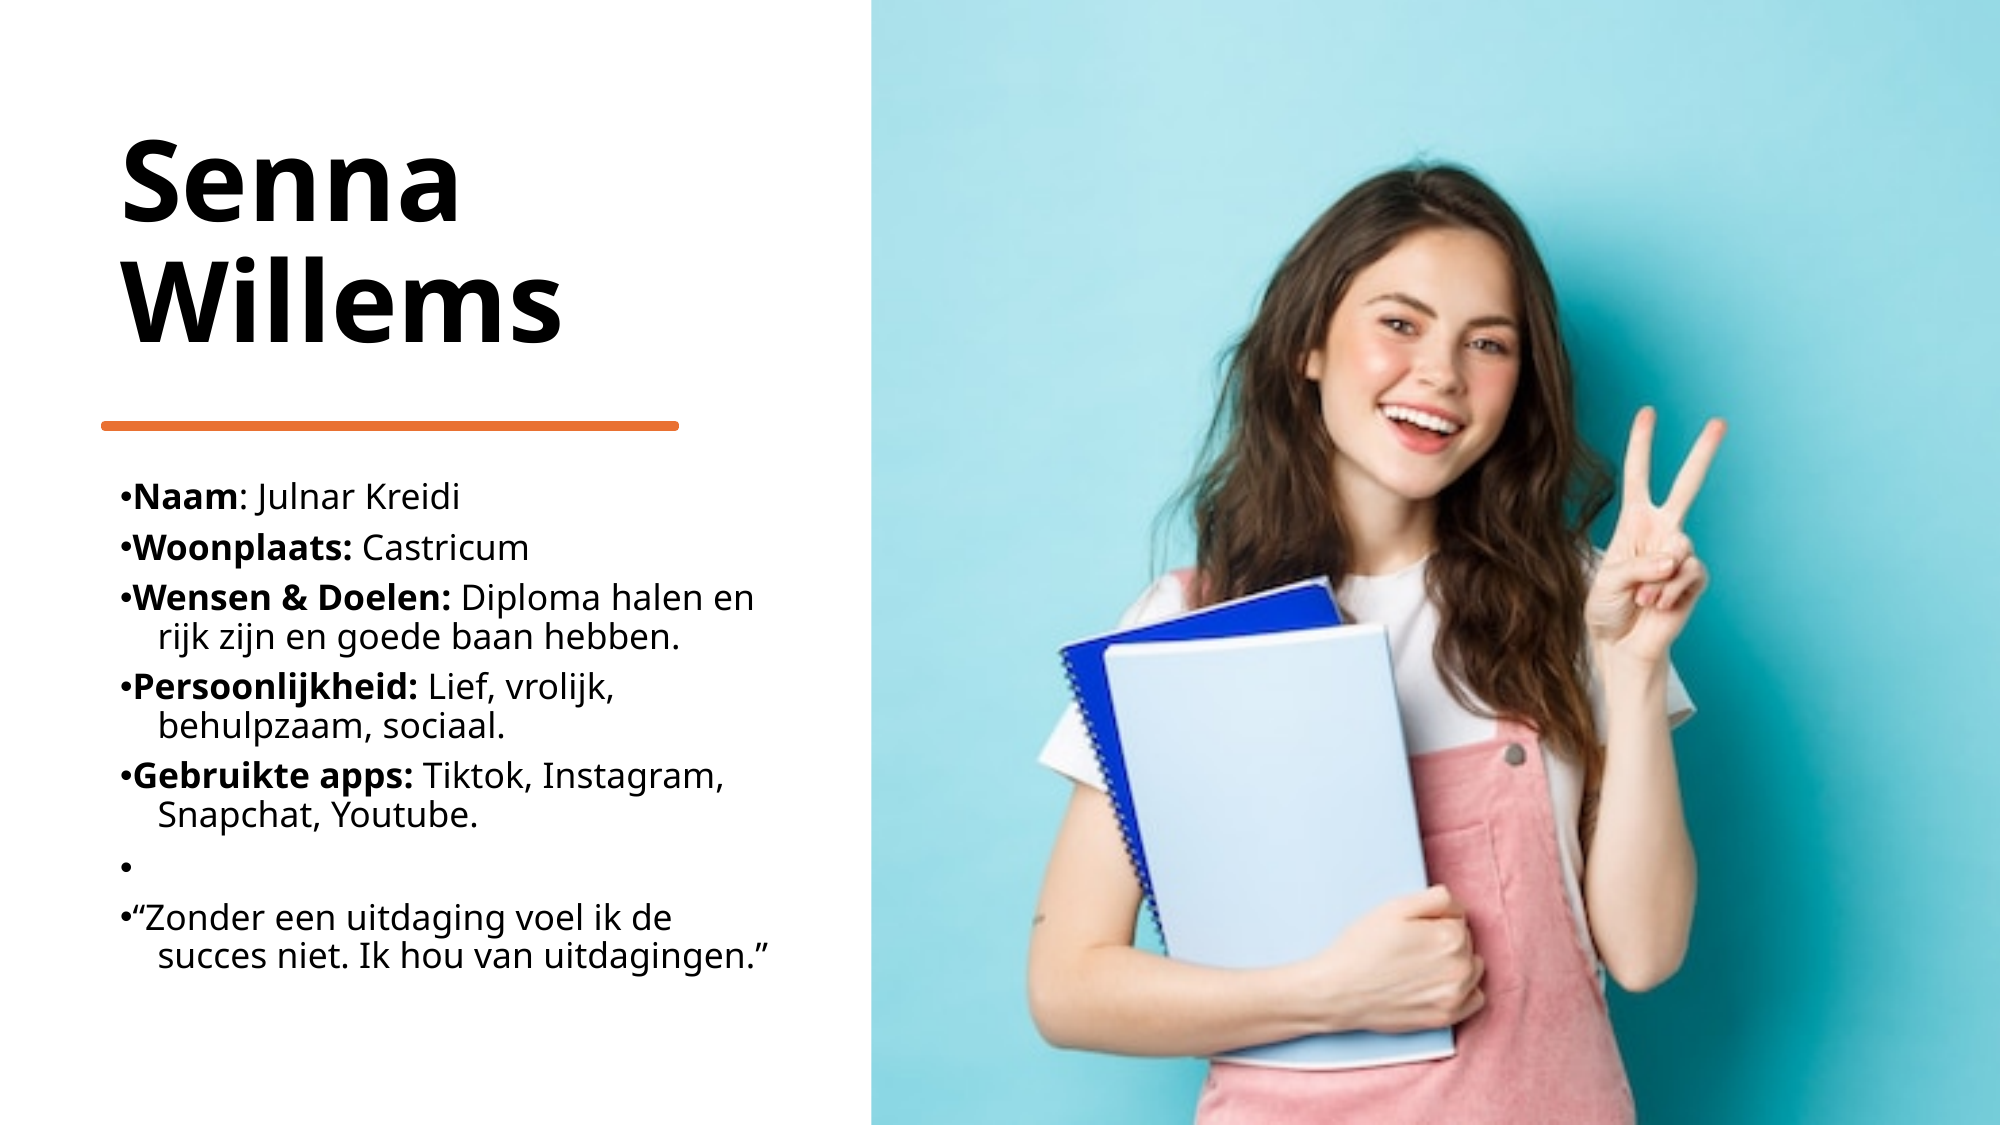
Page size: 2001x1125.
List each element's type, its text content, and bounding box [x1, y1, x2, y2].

text_box Naam: Julnar Kreidi Woonplaats: Castricum Wensen & Doelen: Diploma halen en rijk zijn en goede baan hebben. Persoonlijkheid: Lief, vrolijk, behulpzaam, sociaal. Gebruikte apps: Tiktok, Instagram, Snapchat, Youtube. “Zonder een uitdaging voel ik de succes niet. Ik hou van uitdagingen.” [105, 471, 802, 1016]
text_box [0, 0, 871, 1125]
text_box Senna Willems [105, 53, 822, 375]
picture [871, 0, 2000, 1125]
